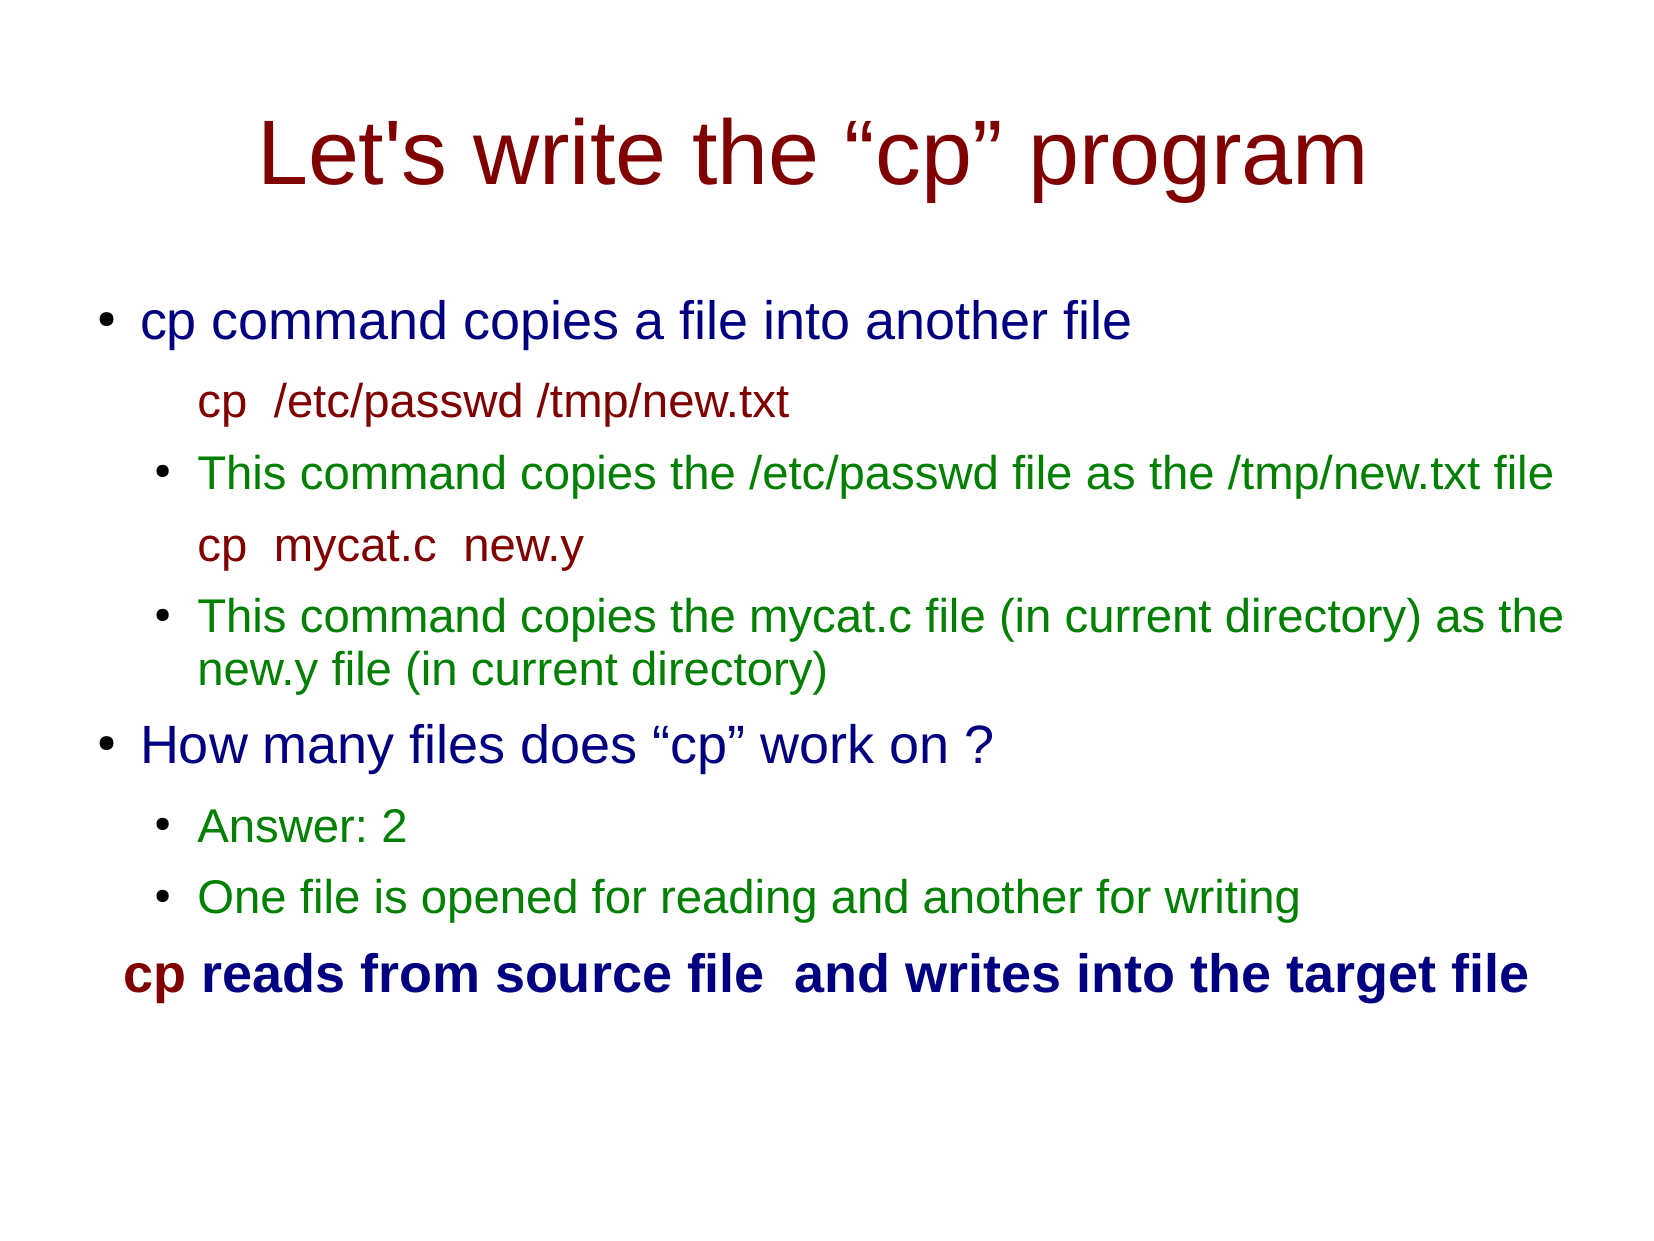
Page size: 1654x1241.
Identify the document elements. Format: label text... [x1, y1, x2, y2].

title Let's write the “cp” program [82, 49, 1571, 257]
list cp command copies a file into another file cp /etc/passwd /tmp/new.txt This command copies the /etc/passwd file as the /tmp/new.txt file cp mycat.c new.y This command copies the mycat.c file (in current directory) as the new.y file (in current directory) How many files does “cp” work on ? Answer: 2 One file is opened for reading and another for writing cp reads from source file and writes into the target file [82, 290, 1571, 1010]
